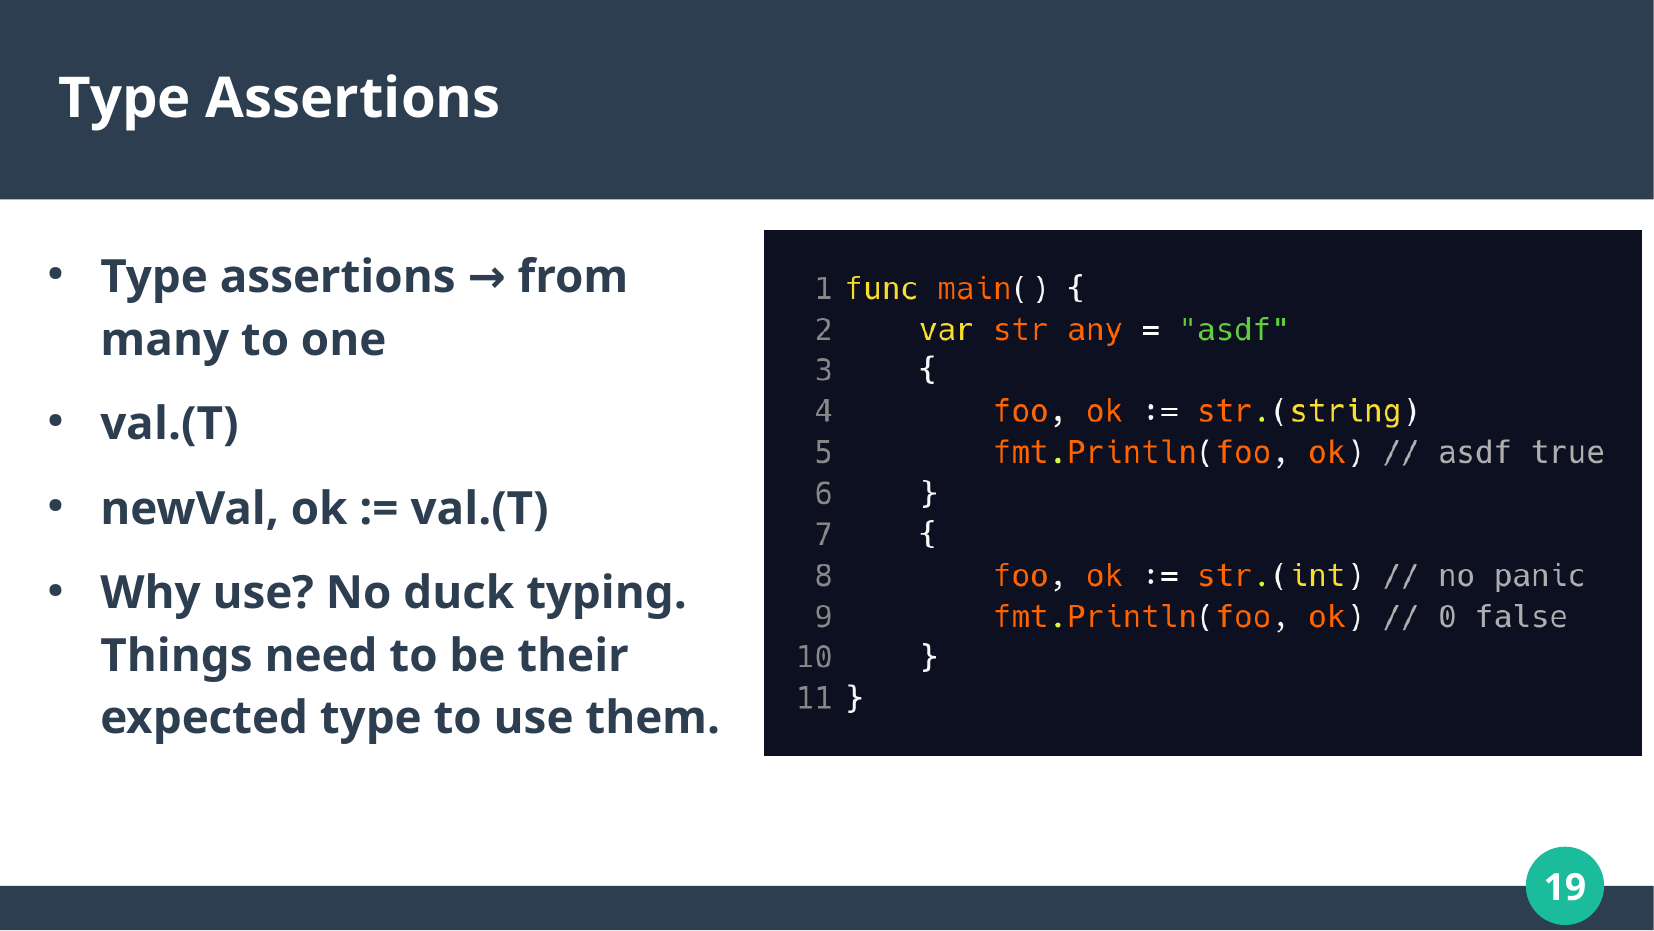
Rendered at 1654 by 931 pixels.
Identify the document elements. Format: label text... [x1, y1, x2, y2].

title Type Assertions [59, 37, 1595, 155]
list Type assertions → from many to one val.(T) newVal, ok := val.(T) Why use? No duck typing. Things need to be their expected type to use them. [29, 243, 758, 901]
picture [764, 230, 1642, 756]
